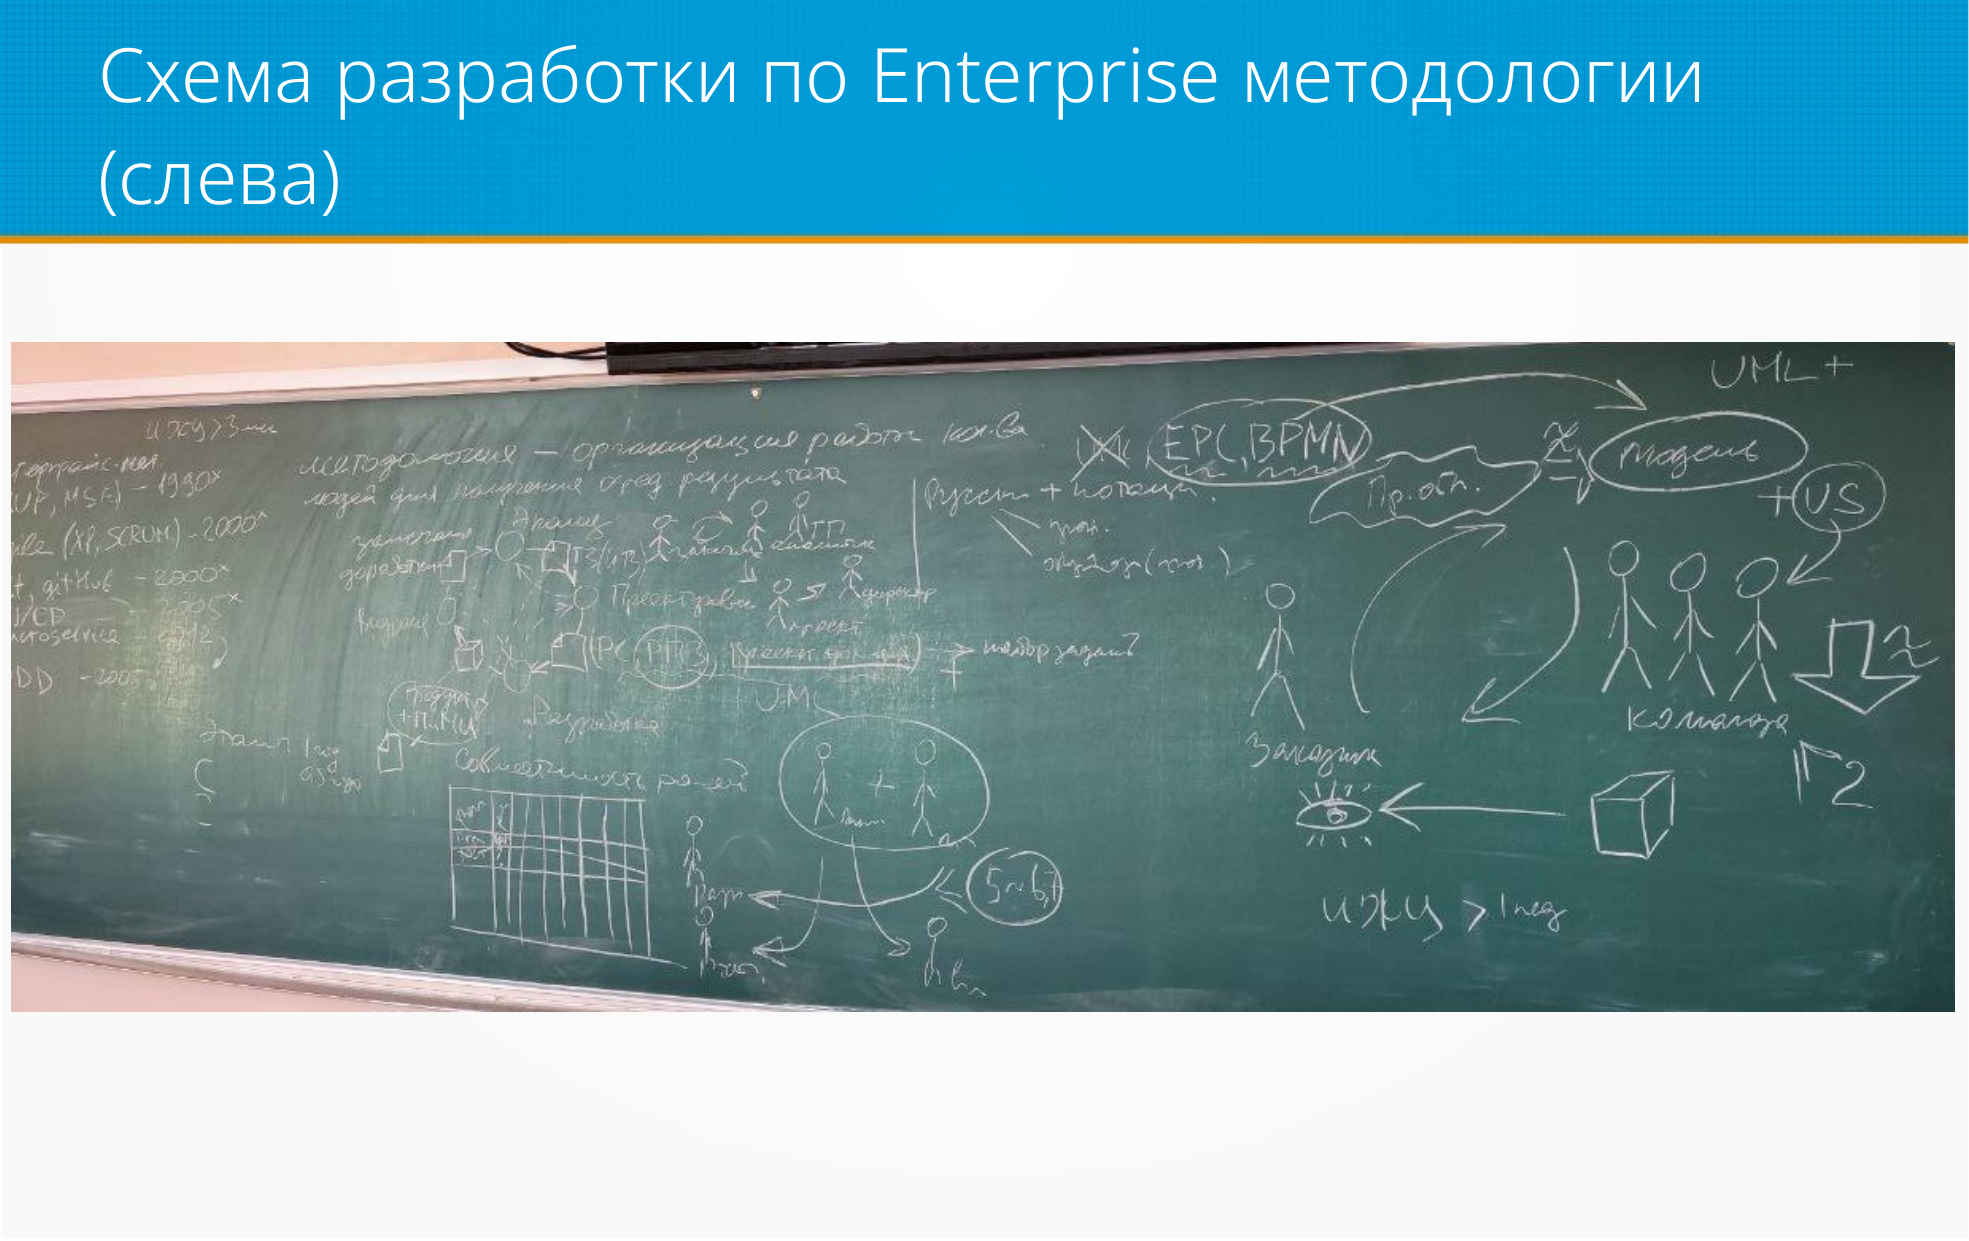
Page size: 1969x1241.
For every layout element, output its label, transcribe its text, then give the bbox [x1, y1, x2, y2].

picture [0, 233, 1969, 1241]
title Схема разработки по Enterprise методологии (слева) [98, 19, 1870, 227]
